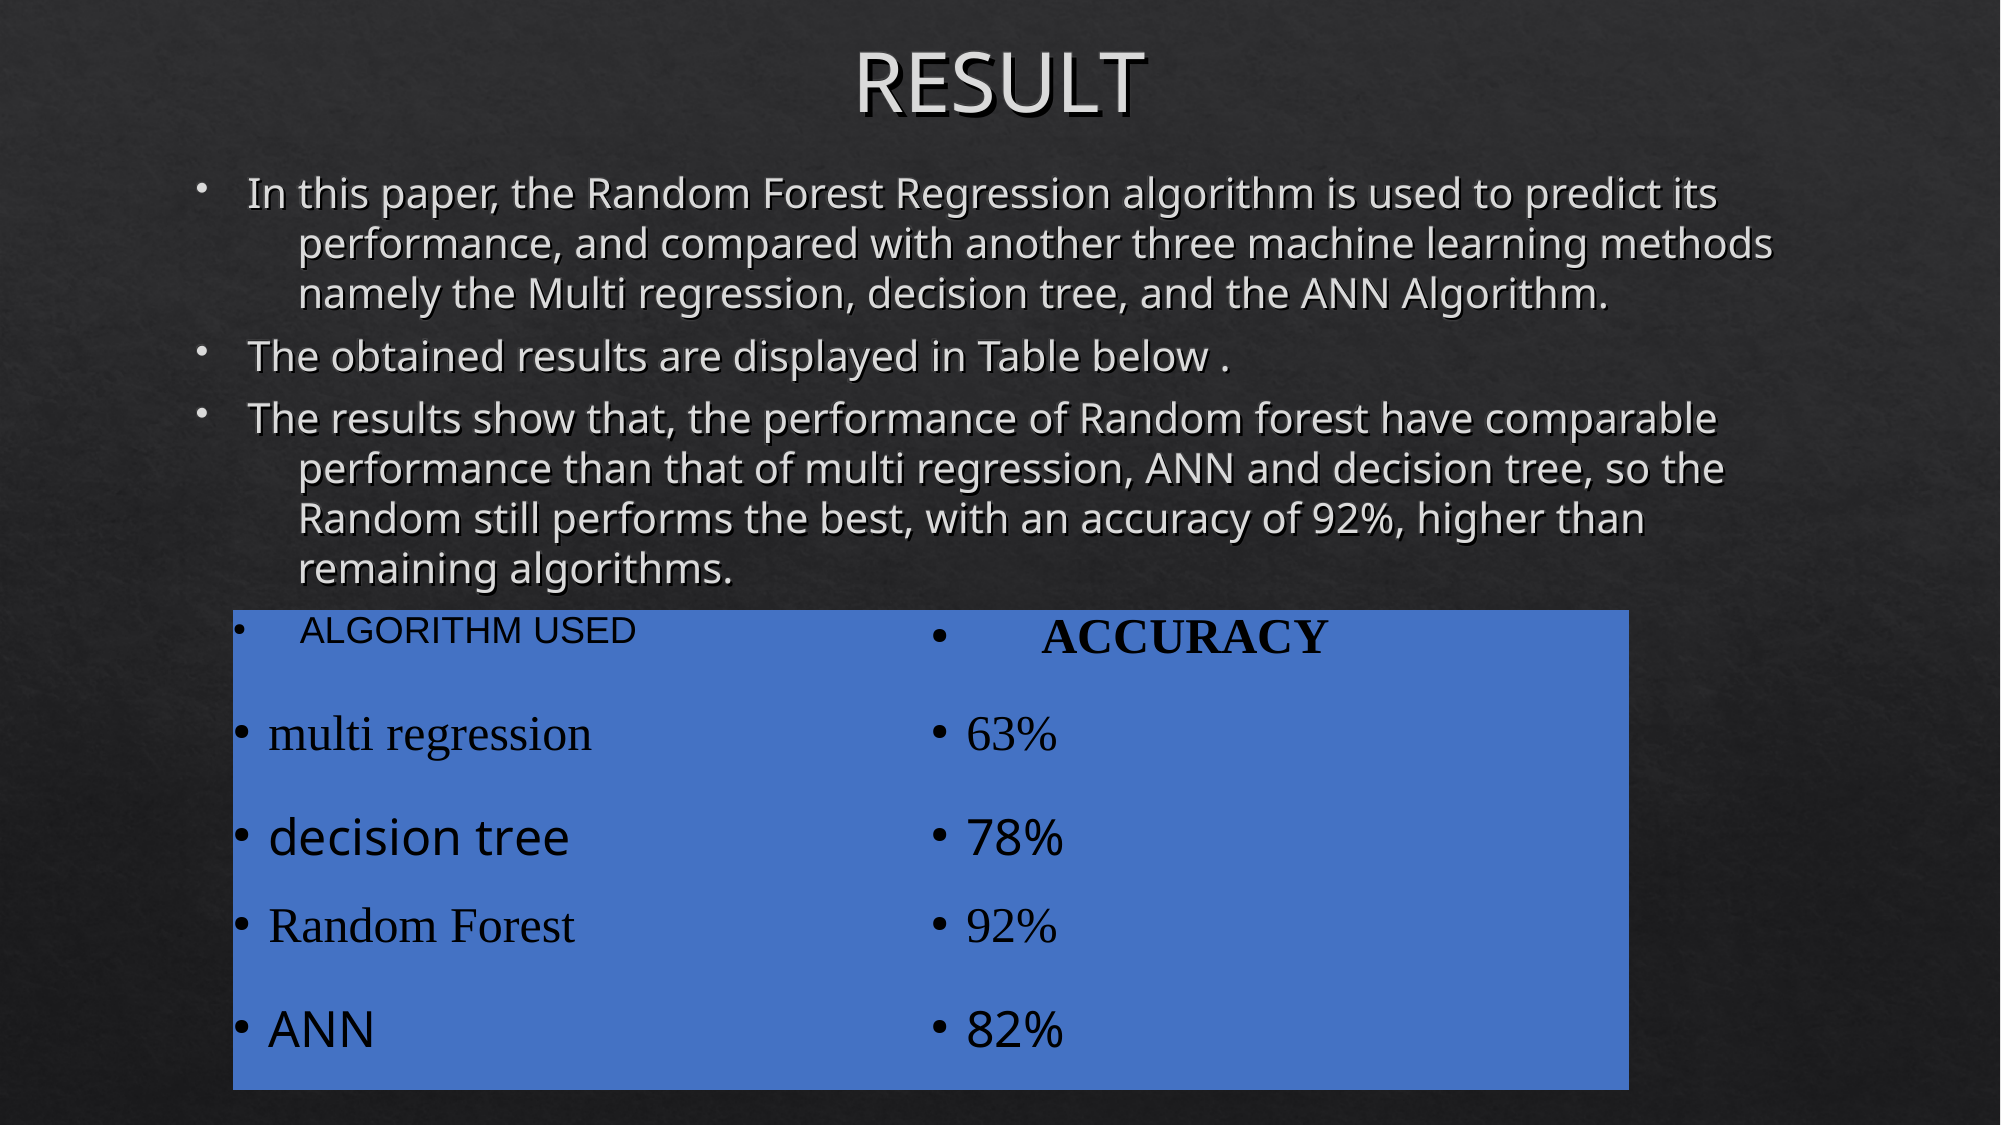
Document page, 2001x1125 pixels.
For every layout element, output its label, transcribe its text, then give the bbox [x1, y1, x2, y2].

table_header ALGORITHM USED [233, 610, 931, 706]
table_cell Random Forest [233, 898, 931, 994]
table_cell decision tree [233, 802, 931, 898]
table_cell multi regression [233, 706, 931, 802]
table_cell 63% [931, 706, 1629, 802]
table_cell 92% [931, 898, 1629, 994]
title RESULT [149, 0, 1849, 160]
table_cell ANN [233, 994, 931, 1090]
table_header ACCURACY [931, 610, 1629, 706]
table_cell 78% [931, 802, 1629, 898]
table_cell 82% [931, 994, 1629, 1090]
list In this paper, the Random Forest Regression algorithm is used to predict its performance, and compared with another three machine learning methods namely the Multi regression, decision tree, and the ANN Algorithm. The obtained results are displayed in Table below . The results show that, the performance of Random forest have comparable performance than that of multi regression, ANN and decision tree, so the Random still performs the best, with an accuracy of 92%, higher than remaining algorithms. [170, 159, 1869, 826]
